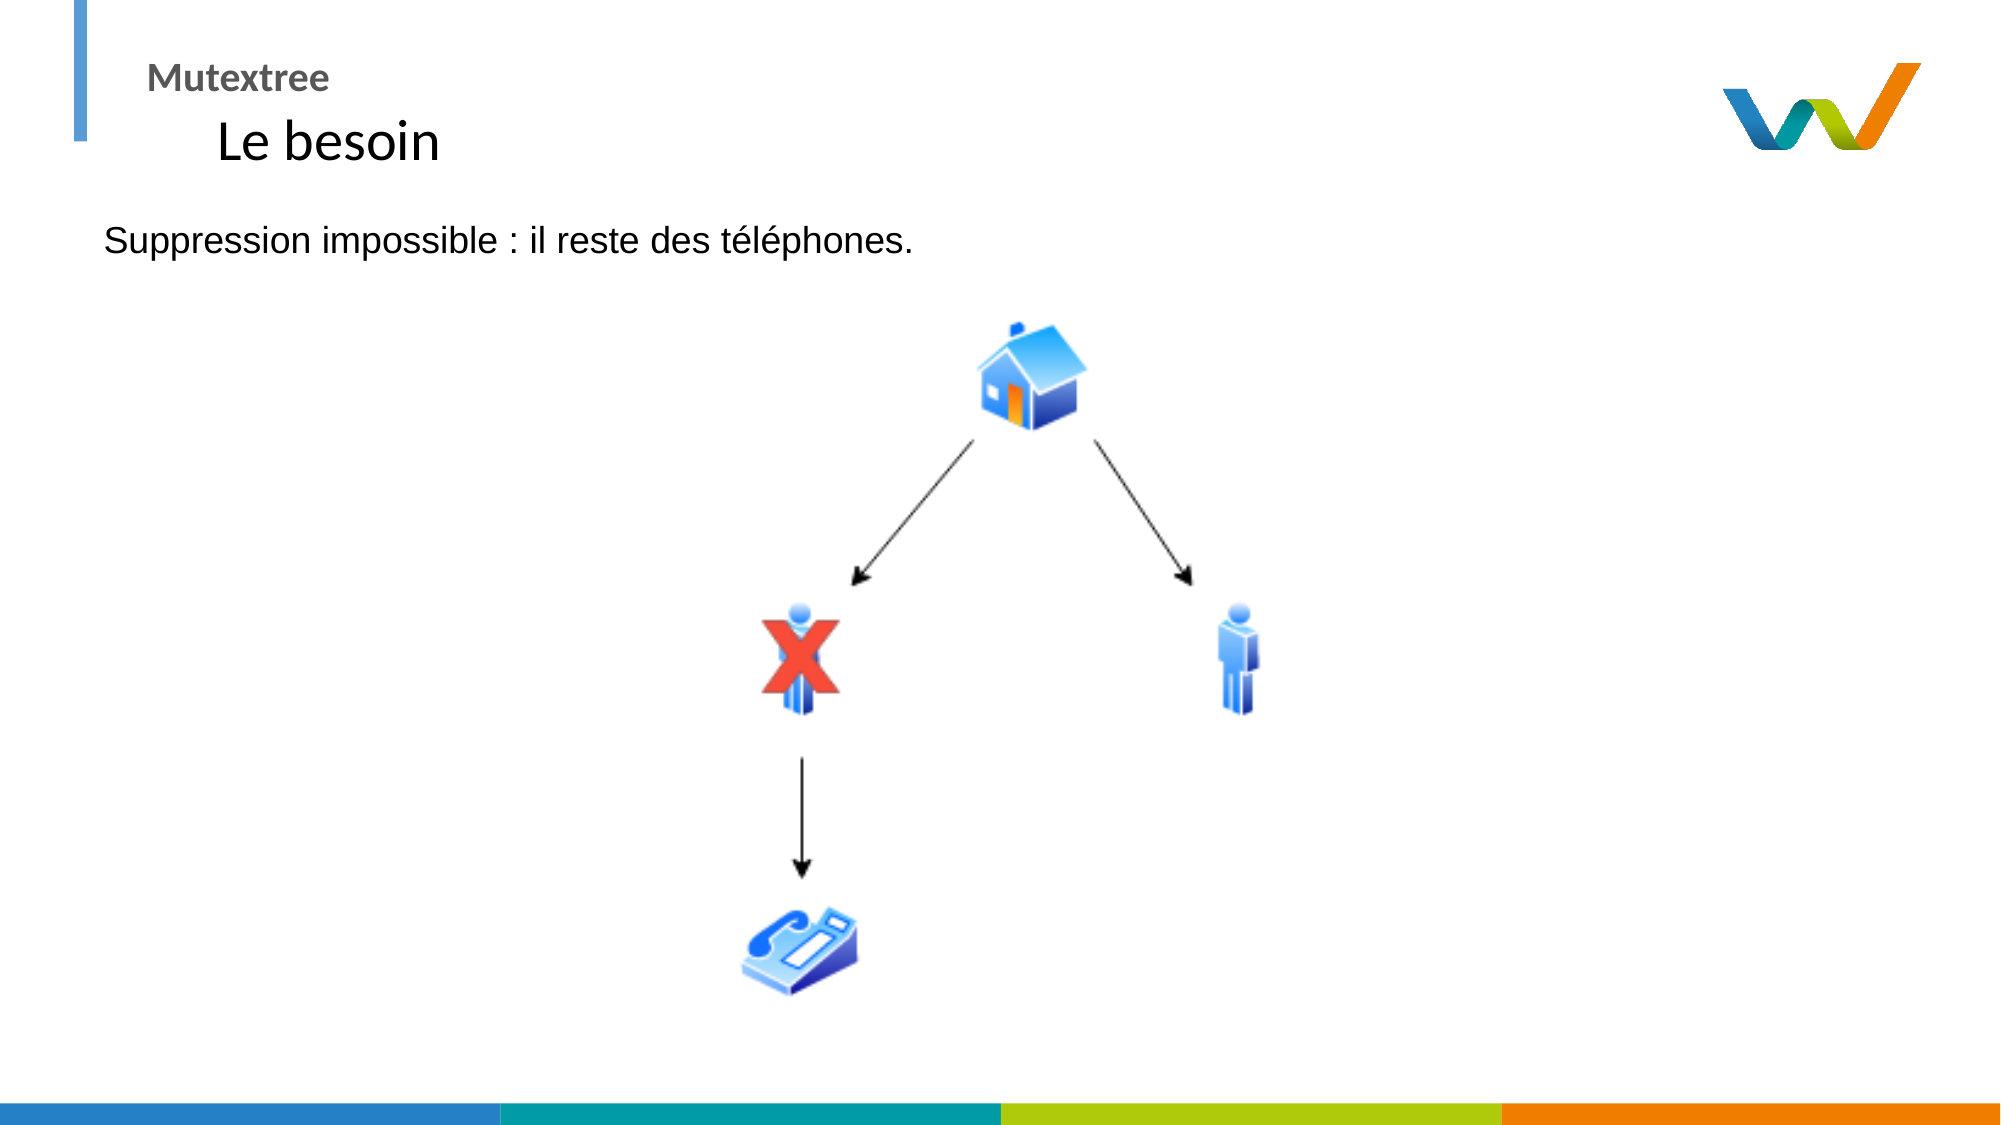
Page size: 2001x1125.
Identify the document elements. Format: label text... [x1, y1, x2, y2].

text_box Suppression impossible : il reste des téléphones. [88, 212, 969, 312]
list Le besoin [131, 103, 1400, 157]
picture [738, 318, 1264, 1004]
picture [1702, 63, 1931, 157]
list Mutextree [131, 48, 1400, 103]
